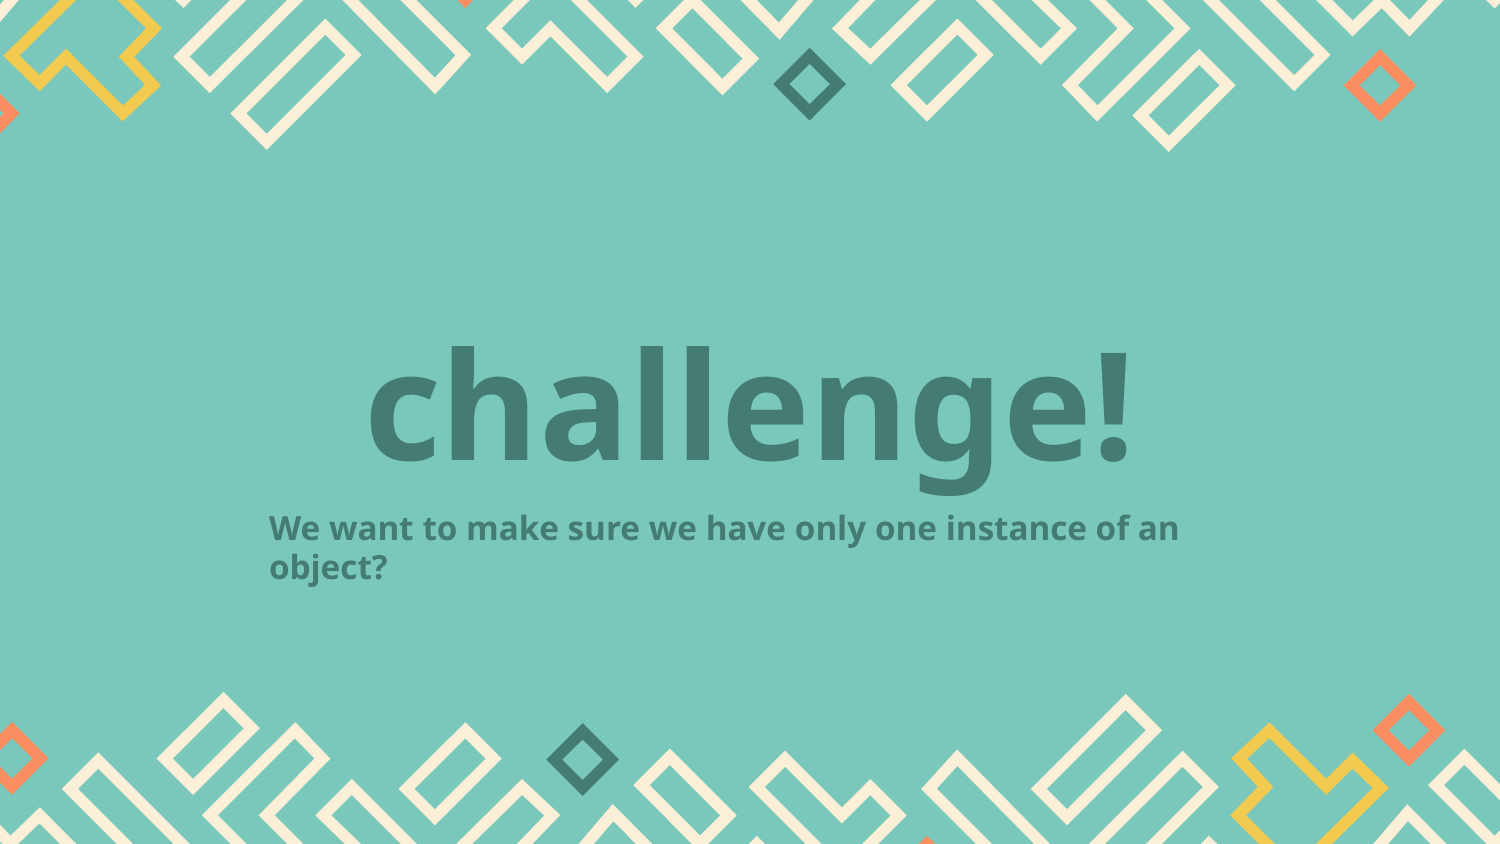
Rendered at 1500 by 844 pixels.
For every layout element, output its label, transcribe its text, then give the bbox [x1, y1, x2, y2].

list We want to make sure we have only one instance of an object? [179, 491, 1321, 582]
title challenge! [51, 261, 1449, 506]
